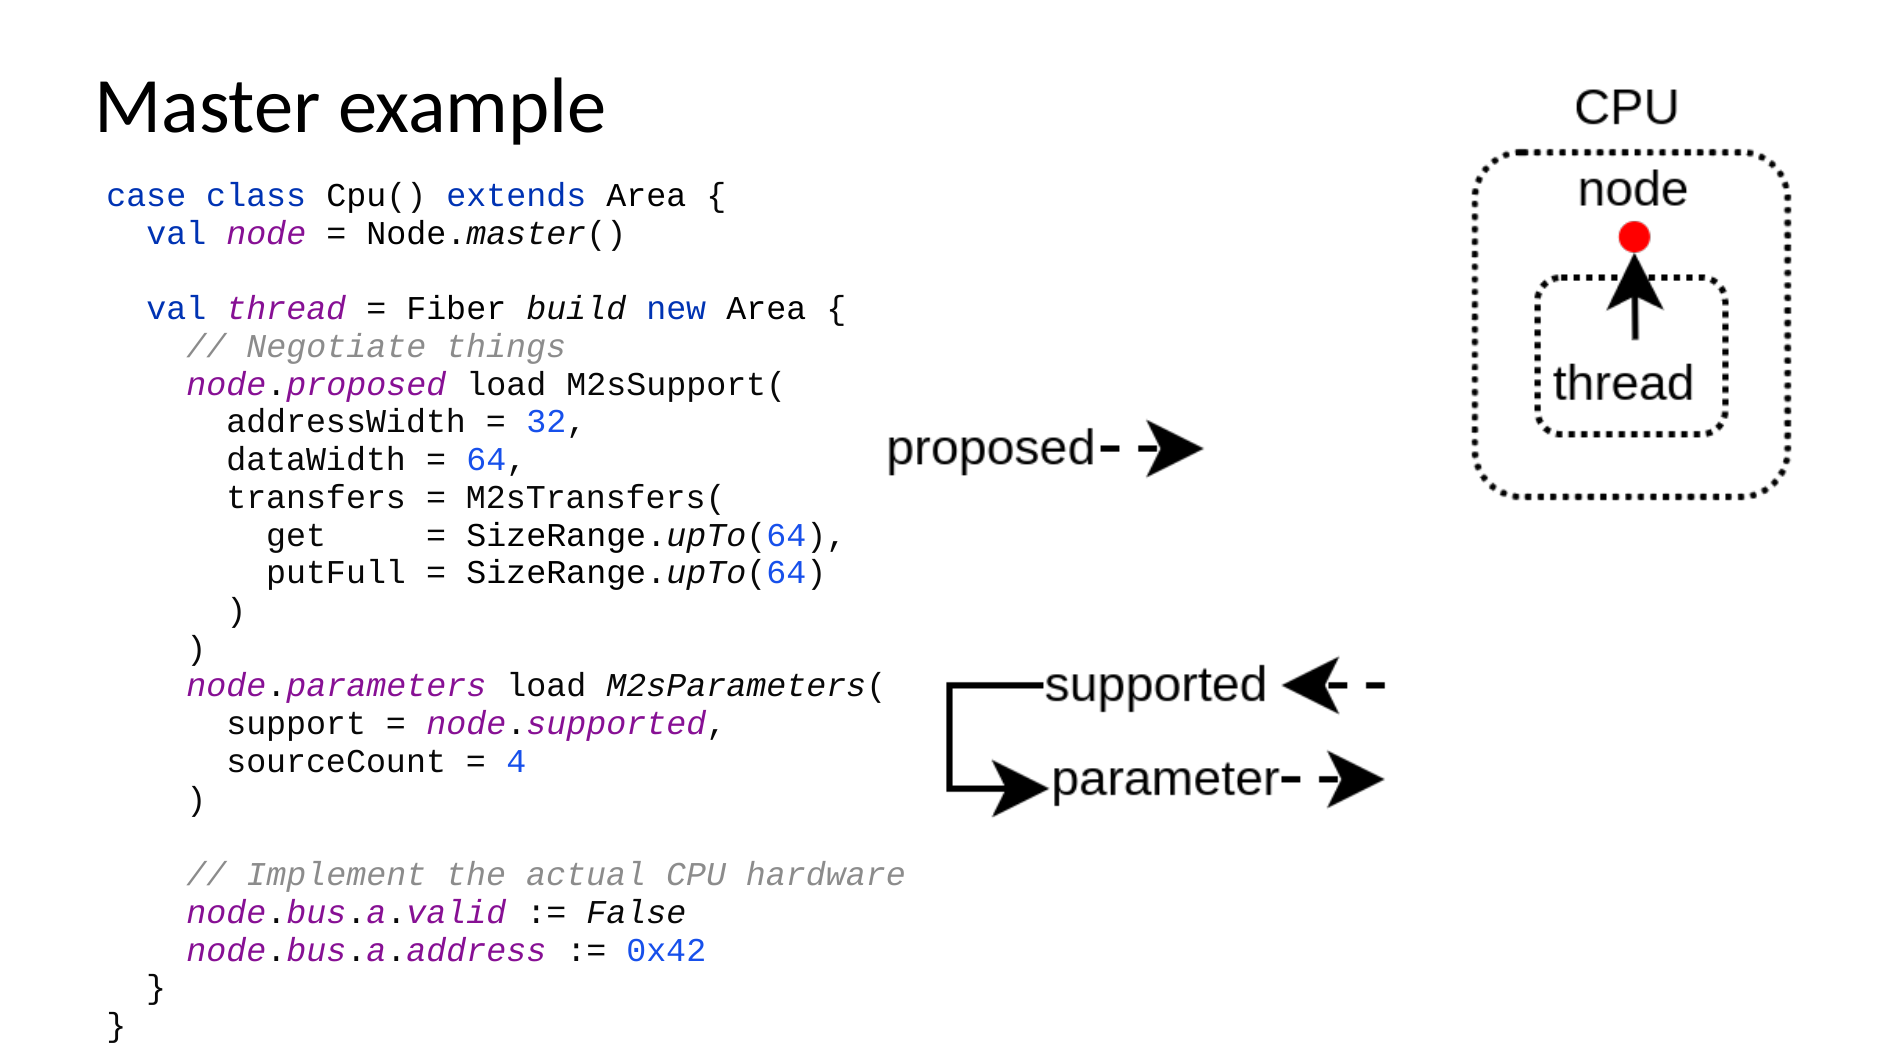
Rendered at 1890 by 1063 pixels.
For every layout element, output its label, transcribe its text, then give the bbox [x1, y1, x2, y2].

picture [800, 339, 1314, 565]
text_box case class Cpu() extends Area { val node = Node.master() val thread = Fiber build new Area { // Negotiate things node.proposed load M2sSupport( addressWidth = 32, dataWidth = 64, transfers = M2sTransfers( get = SizeRange.upTo(64), putFull = SizeRange.upTo(64) ) ) node.parameters load M2sParameters( support = node.supported, sourceCount = 4 ) // Implement the actual CPU hardware node.bus.a.valid := False node.bus.a.address := 0x42 } } [91, 171, 1506, 1063]
title Master example [94, 24, 1383, 171]
picture [1383, 0, 1890, 563]
picture [837, 576, 1501, 908]
